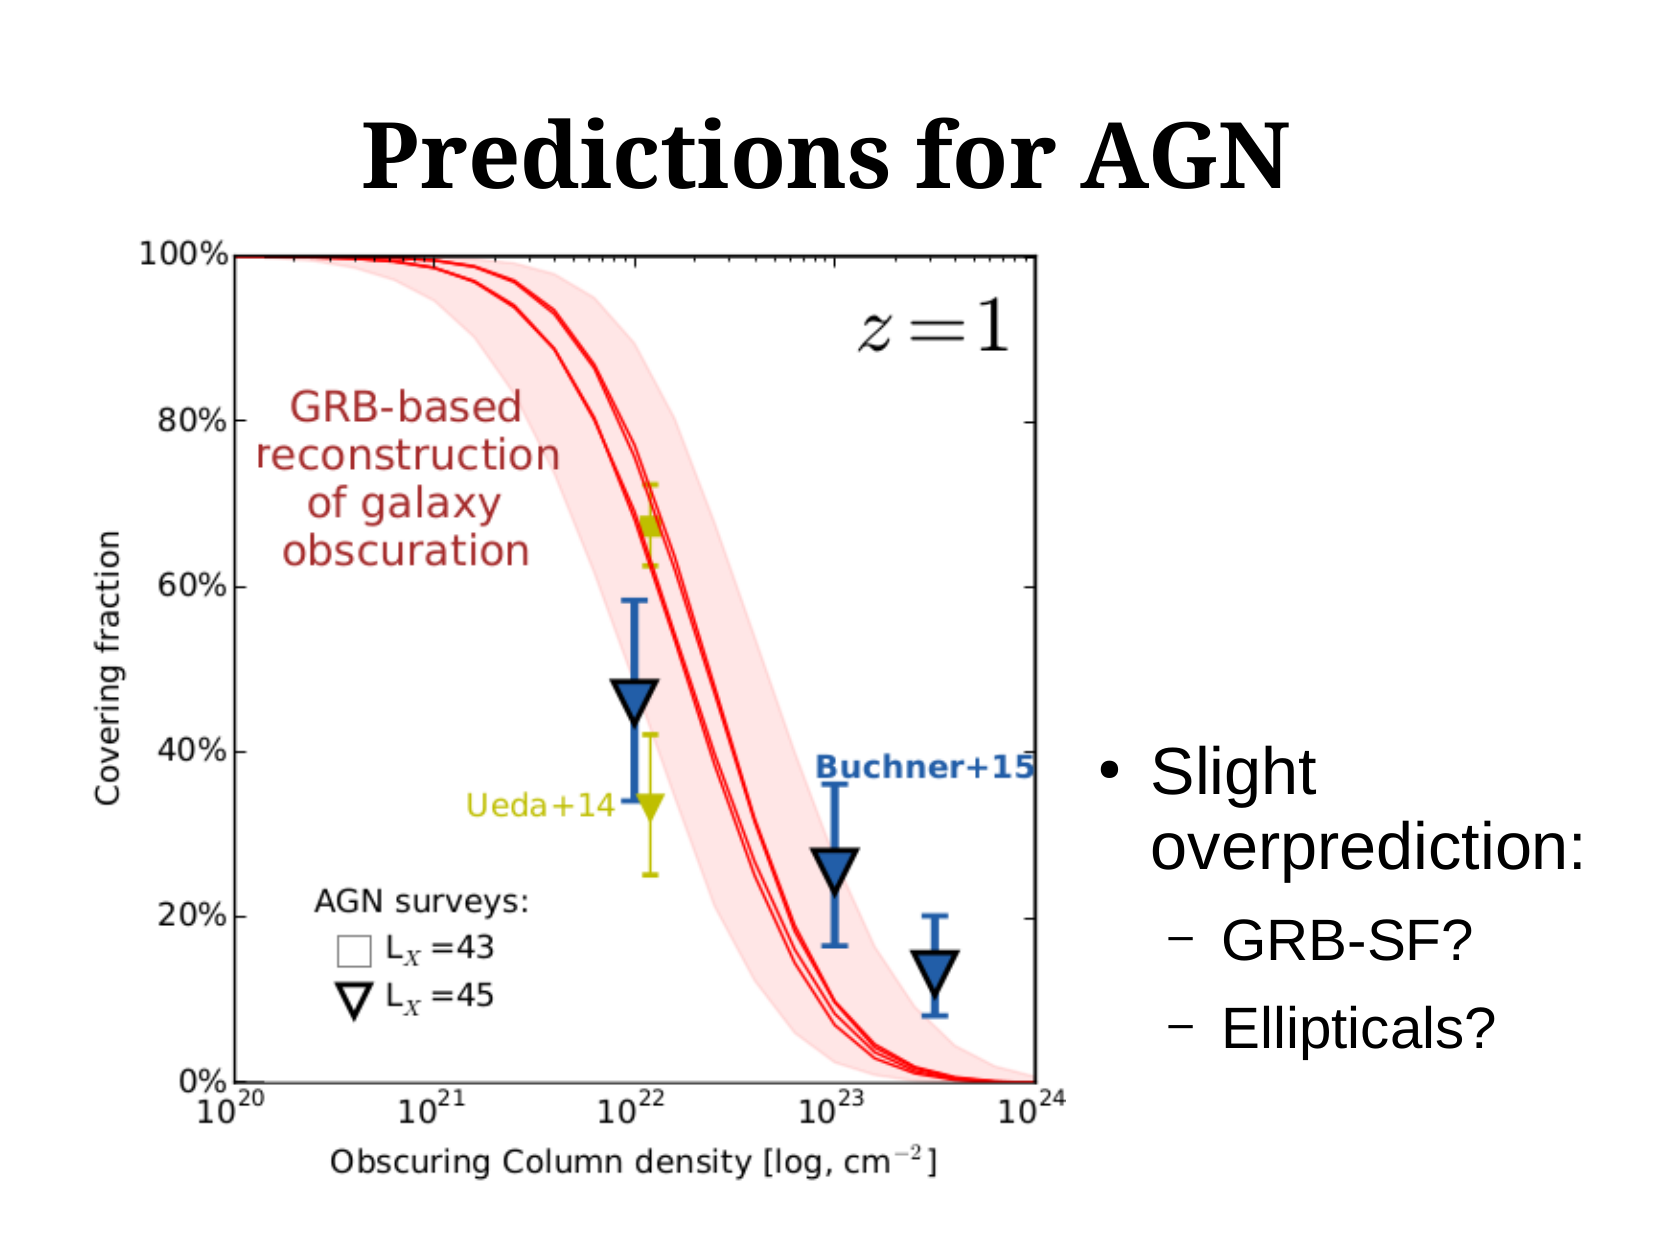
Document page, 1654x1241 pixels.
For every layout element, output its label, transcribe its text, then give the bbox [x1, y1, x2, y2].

list Slight overprediction: GRB-SF? Ellipticals? [1080, 630, 1621, 1126]
picture [75, 236, 1066, 1201]
title Predictions for AGN [82, 49, 1571, 257]
